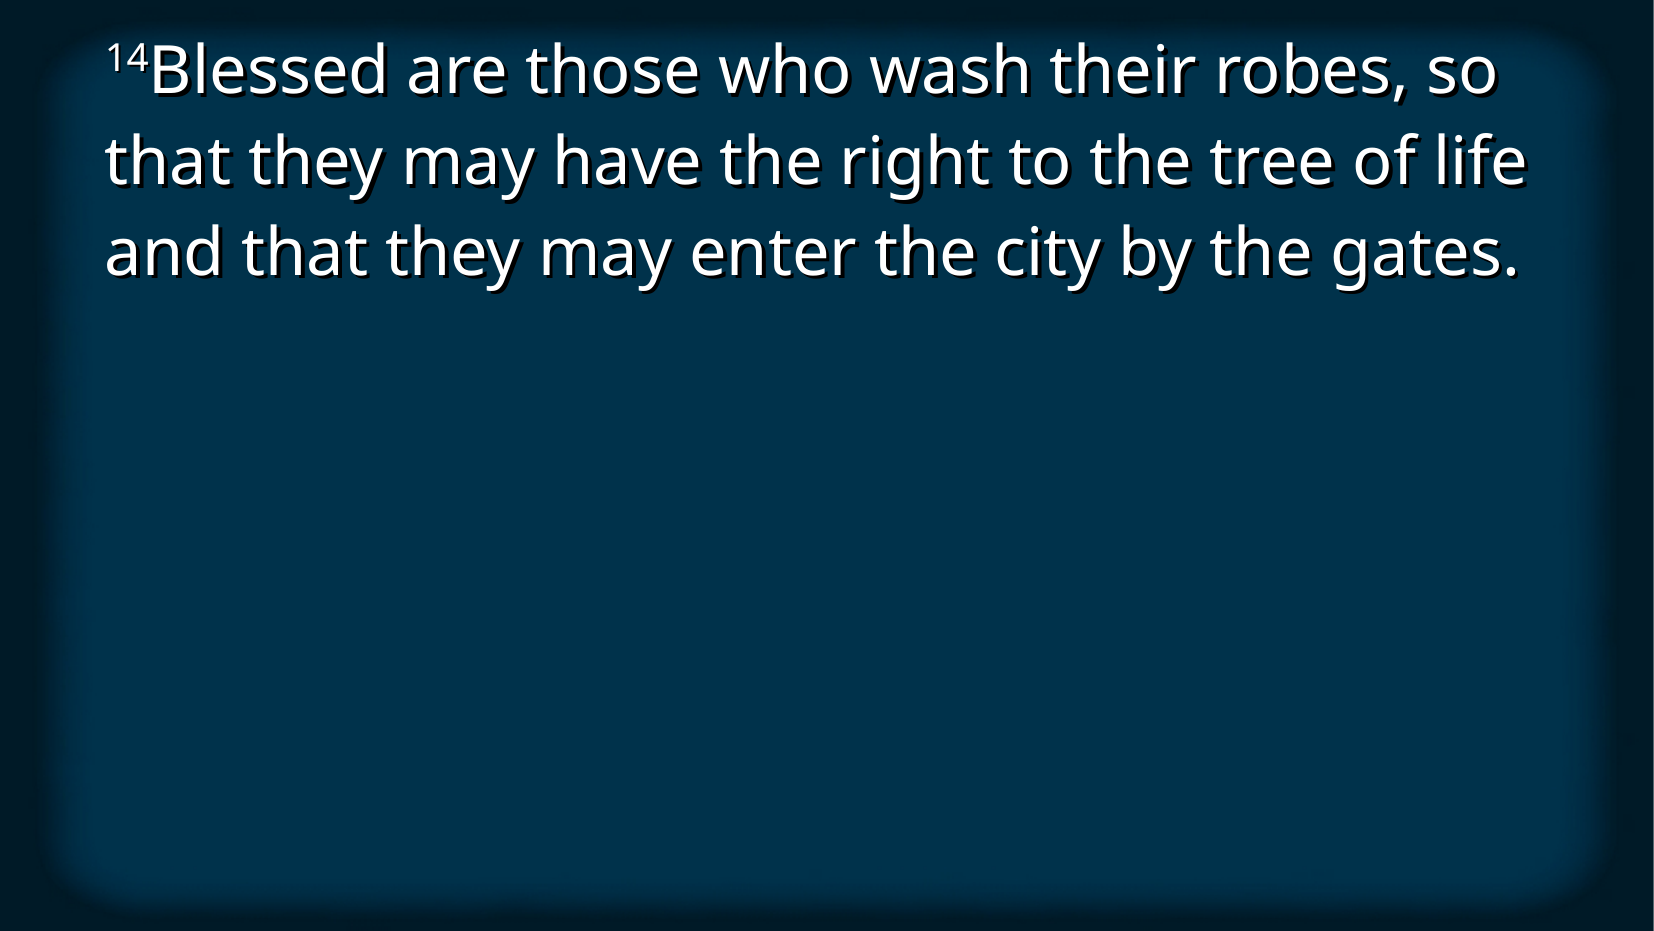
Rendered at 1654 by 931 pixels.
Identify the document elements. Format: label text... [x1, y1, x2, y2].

text_box 14Blessed are those who wash their robes, so that they may have the right to the tree of life and that they may enter the city by the gates. [90, 15, 1561, 297]
picture [0, 0, 1654, 931]
